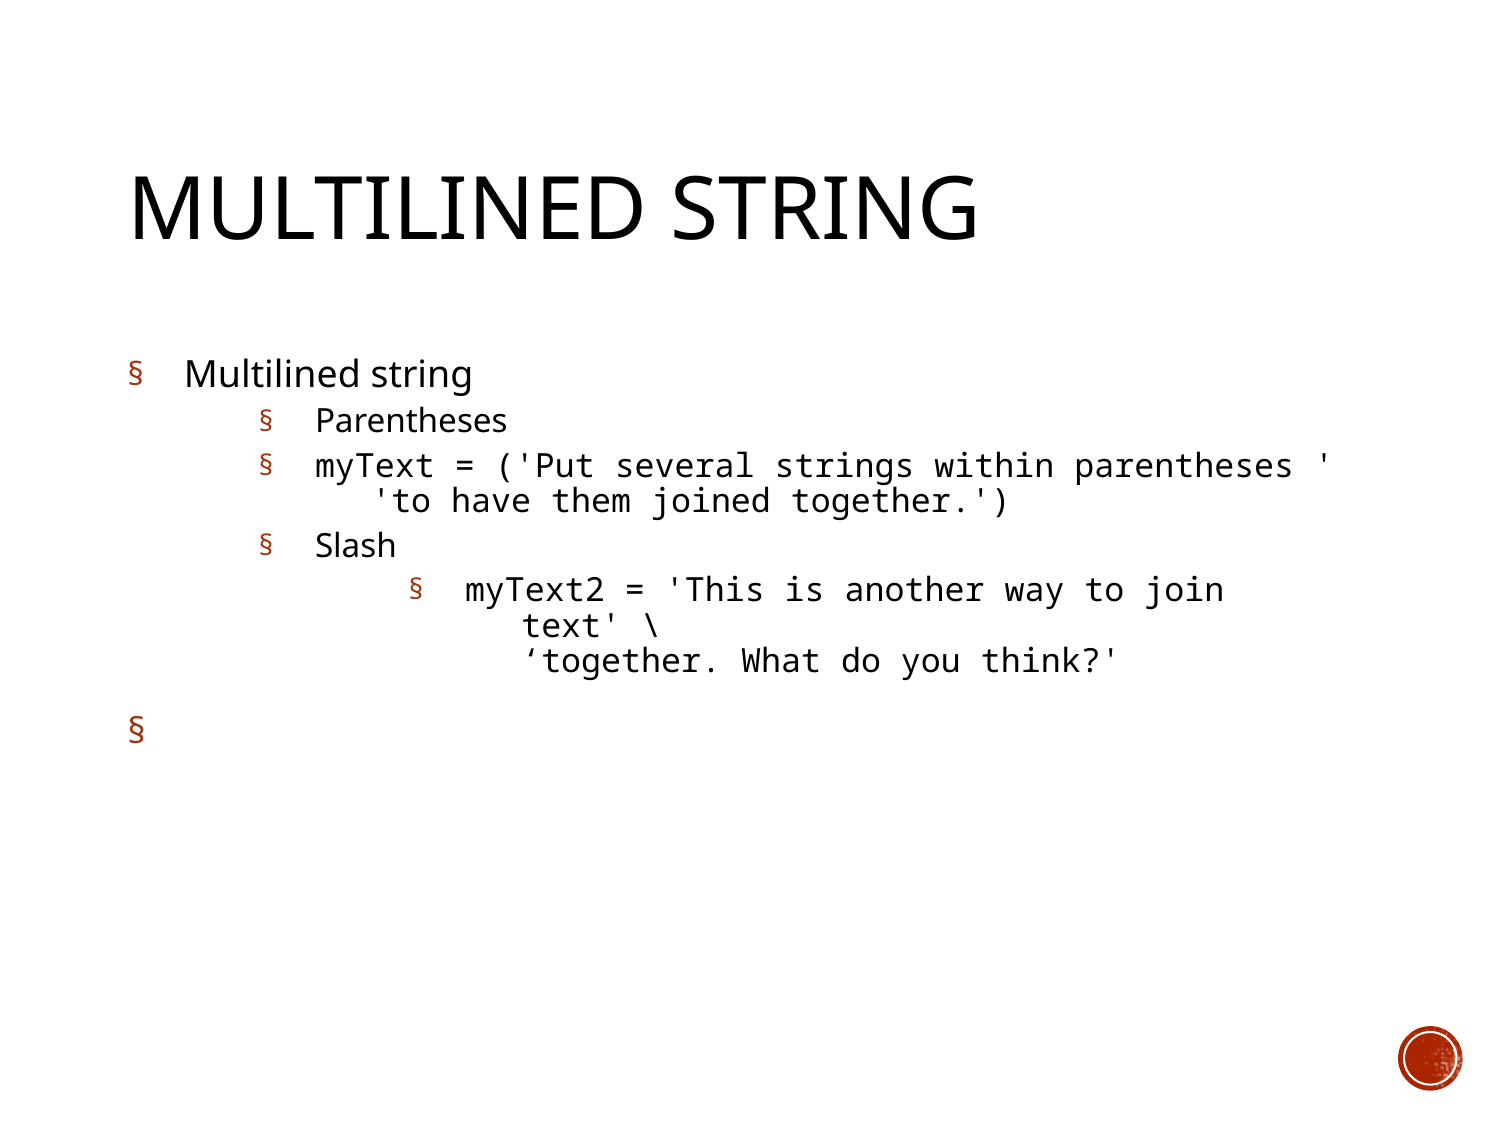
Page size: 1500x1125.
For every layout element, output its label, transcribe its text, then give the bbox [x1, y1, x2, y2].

title Multilined string [112, 79, 1388, 344]
list Multilined string Parentheses myText = ('Put several strings within parentheses ' 'to have them joined together.') Slash myText2 = 'This is another way to join text' \ ‘together. What do you think?' [112, 348, 1388, 1013]
